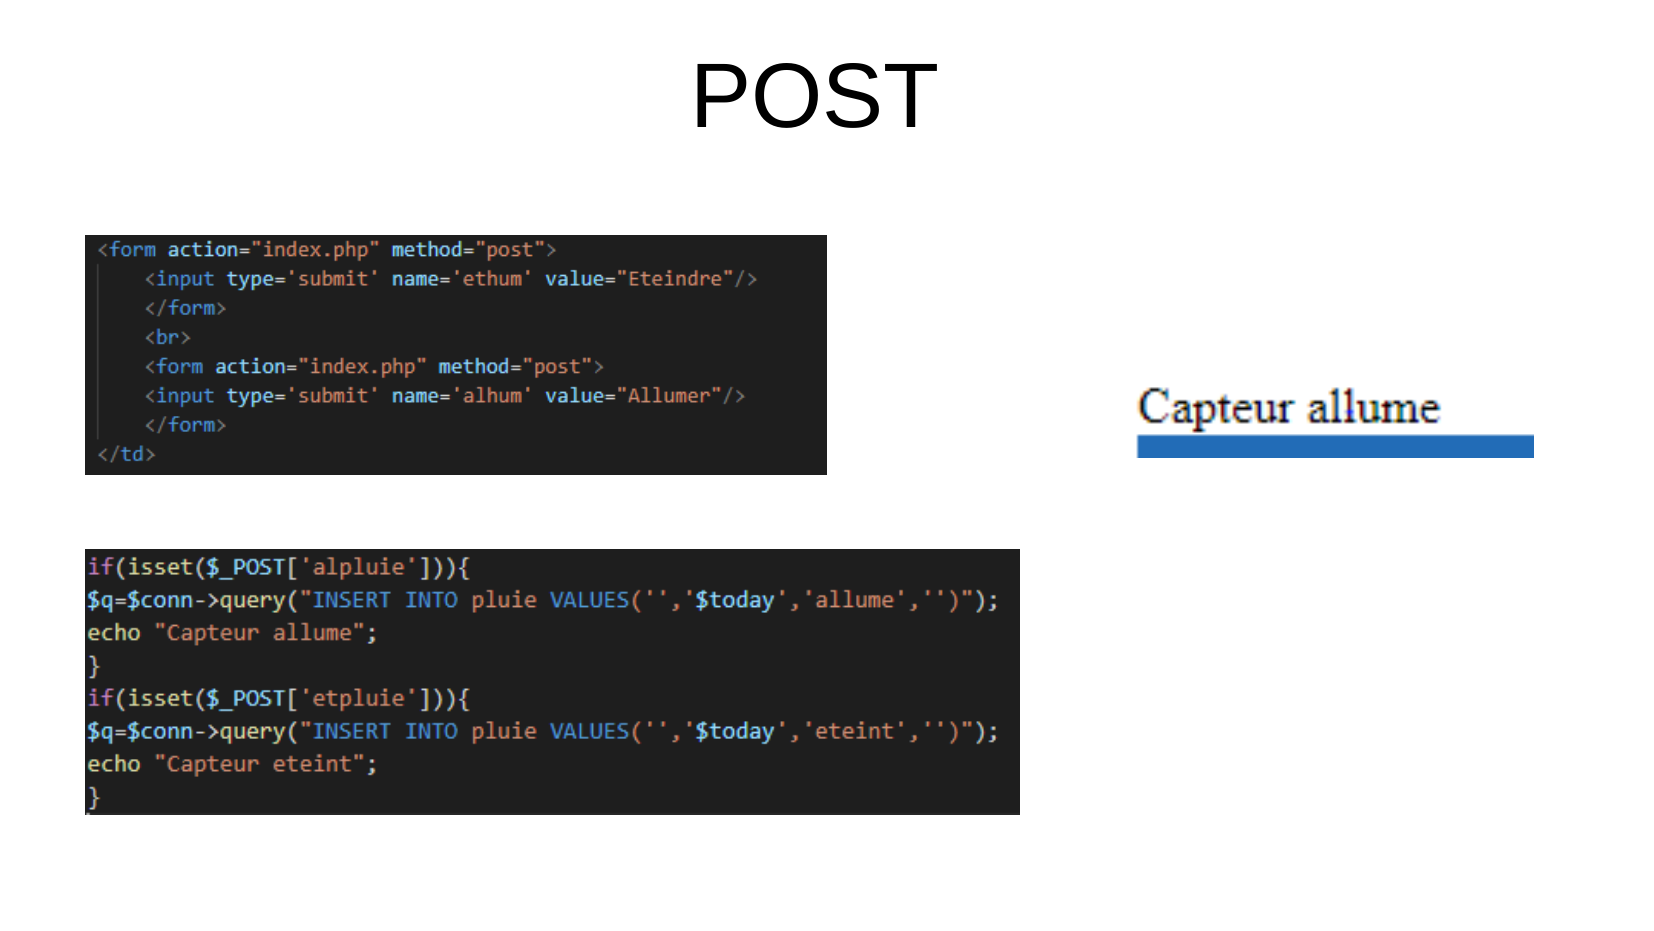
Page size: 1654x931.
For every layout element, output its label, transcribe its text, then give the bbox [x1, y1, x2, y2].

picture [85, 235, 827, 475]
picture [1120, 355, 1534, 458]
text_box POST [14, 28, 1640, 342]
picture [85, 550, 1020, 815]
